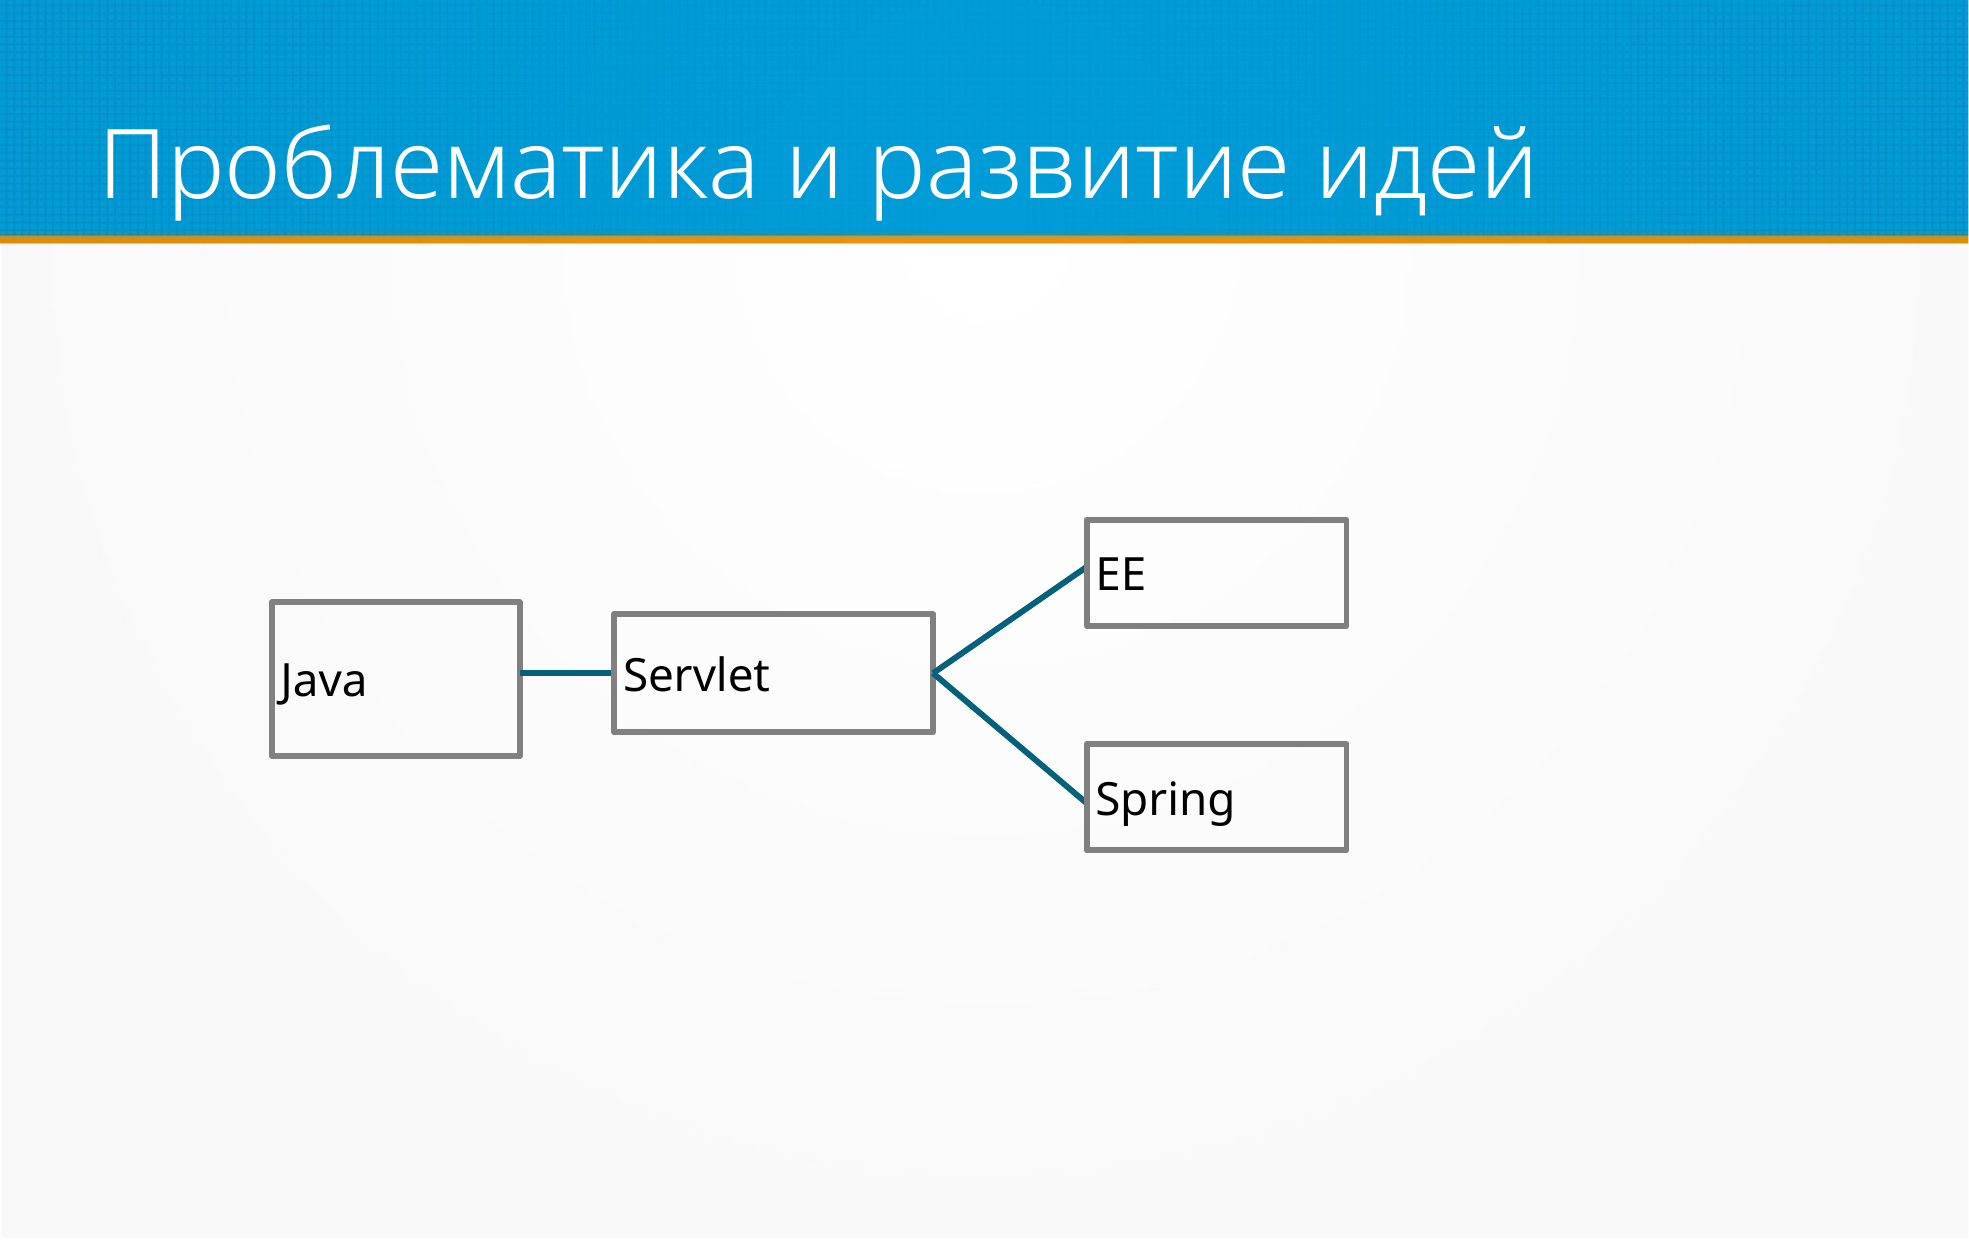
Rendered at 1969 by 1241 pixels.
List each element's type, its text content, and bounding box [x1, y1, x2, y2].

title Проблематика и развитие идей [98, 19, 1870, 227]
text_box EE [1086, 535, 1347, 611]
text_box Java [271, 641, 520, 717]
text_box Spring [1086, 759, 1347, 835]
text_box Servlet [614, 635, 934, 711]
picture [0, 233, 1969, 1241]
